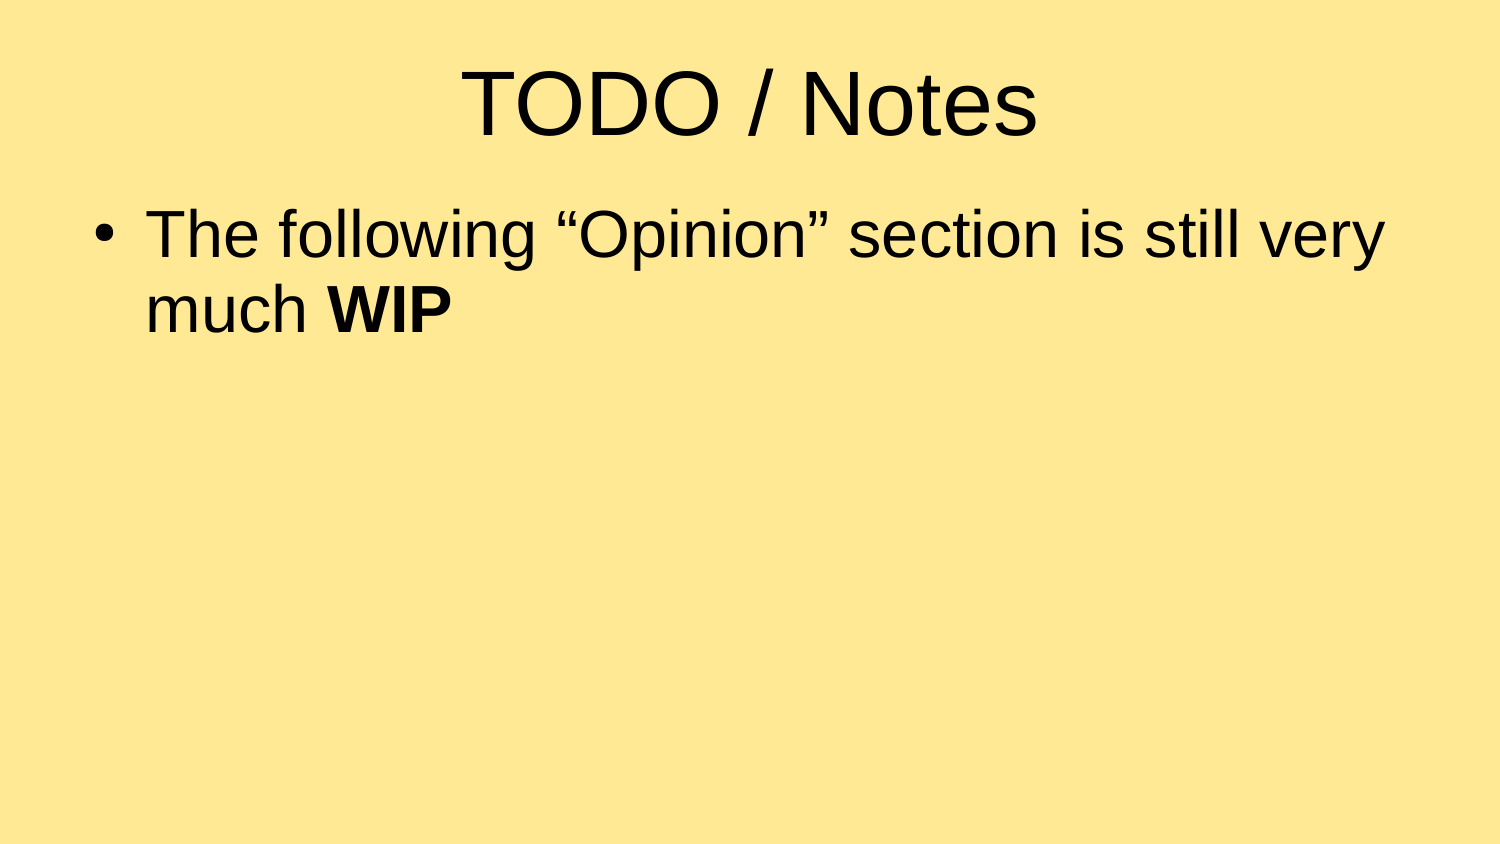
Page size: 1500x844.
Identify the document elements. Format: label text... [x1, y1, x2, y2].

list The following “Opinion” section is still very much WIP [75, 197, 1425, 687]
title TODO / Notes [75, 33, 1425, 175]
